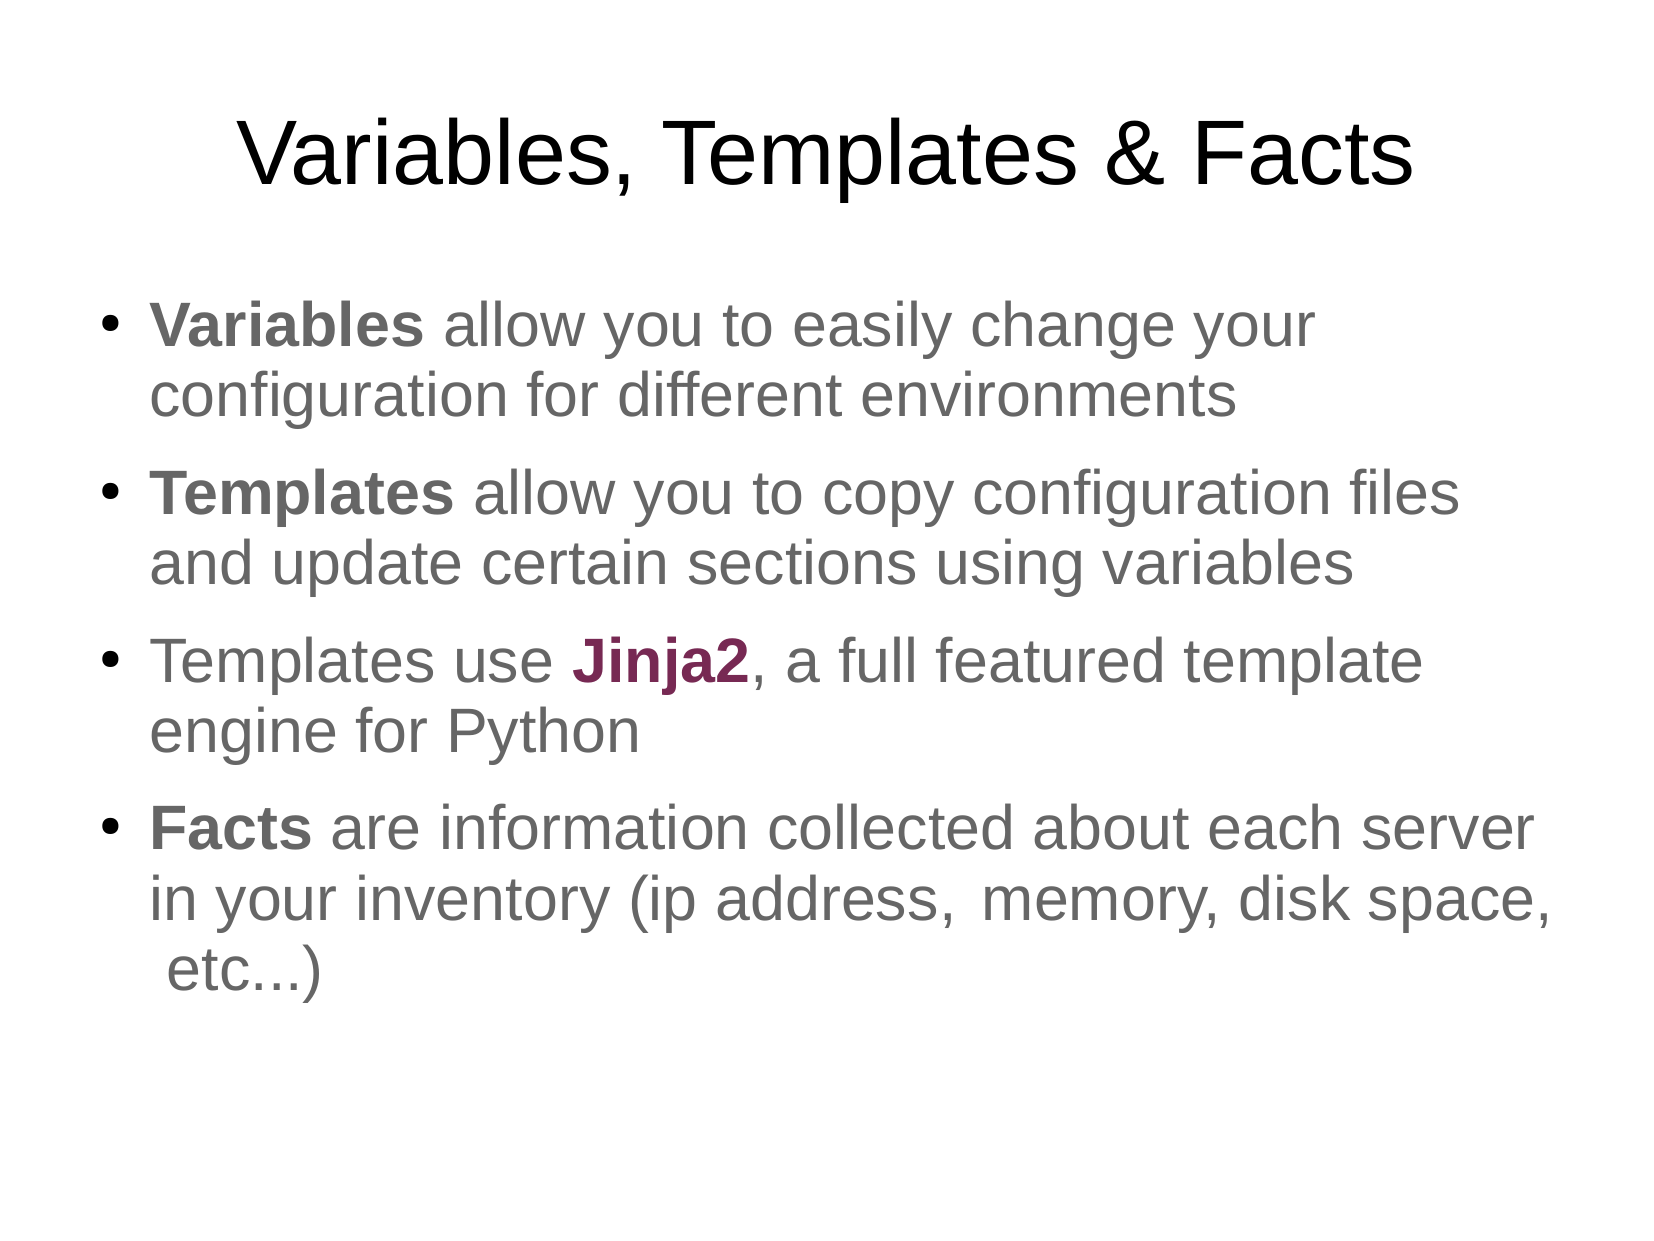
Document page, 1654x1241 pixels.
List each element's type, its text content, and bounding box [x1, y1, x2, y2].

list Variables allow you to easily change your configuration for different environments Templates allow you to copy configuration files and update certain sections using variables Templates use Jinja2, a full featured template engine for Python Facts are information collected about each server in your inventory (ip address, memory, disk space, etc...) [82, 290, 1571, 1010]
title Variables, Templates & Facts [82, 49, 1571, 257]
